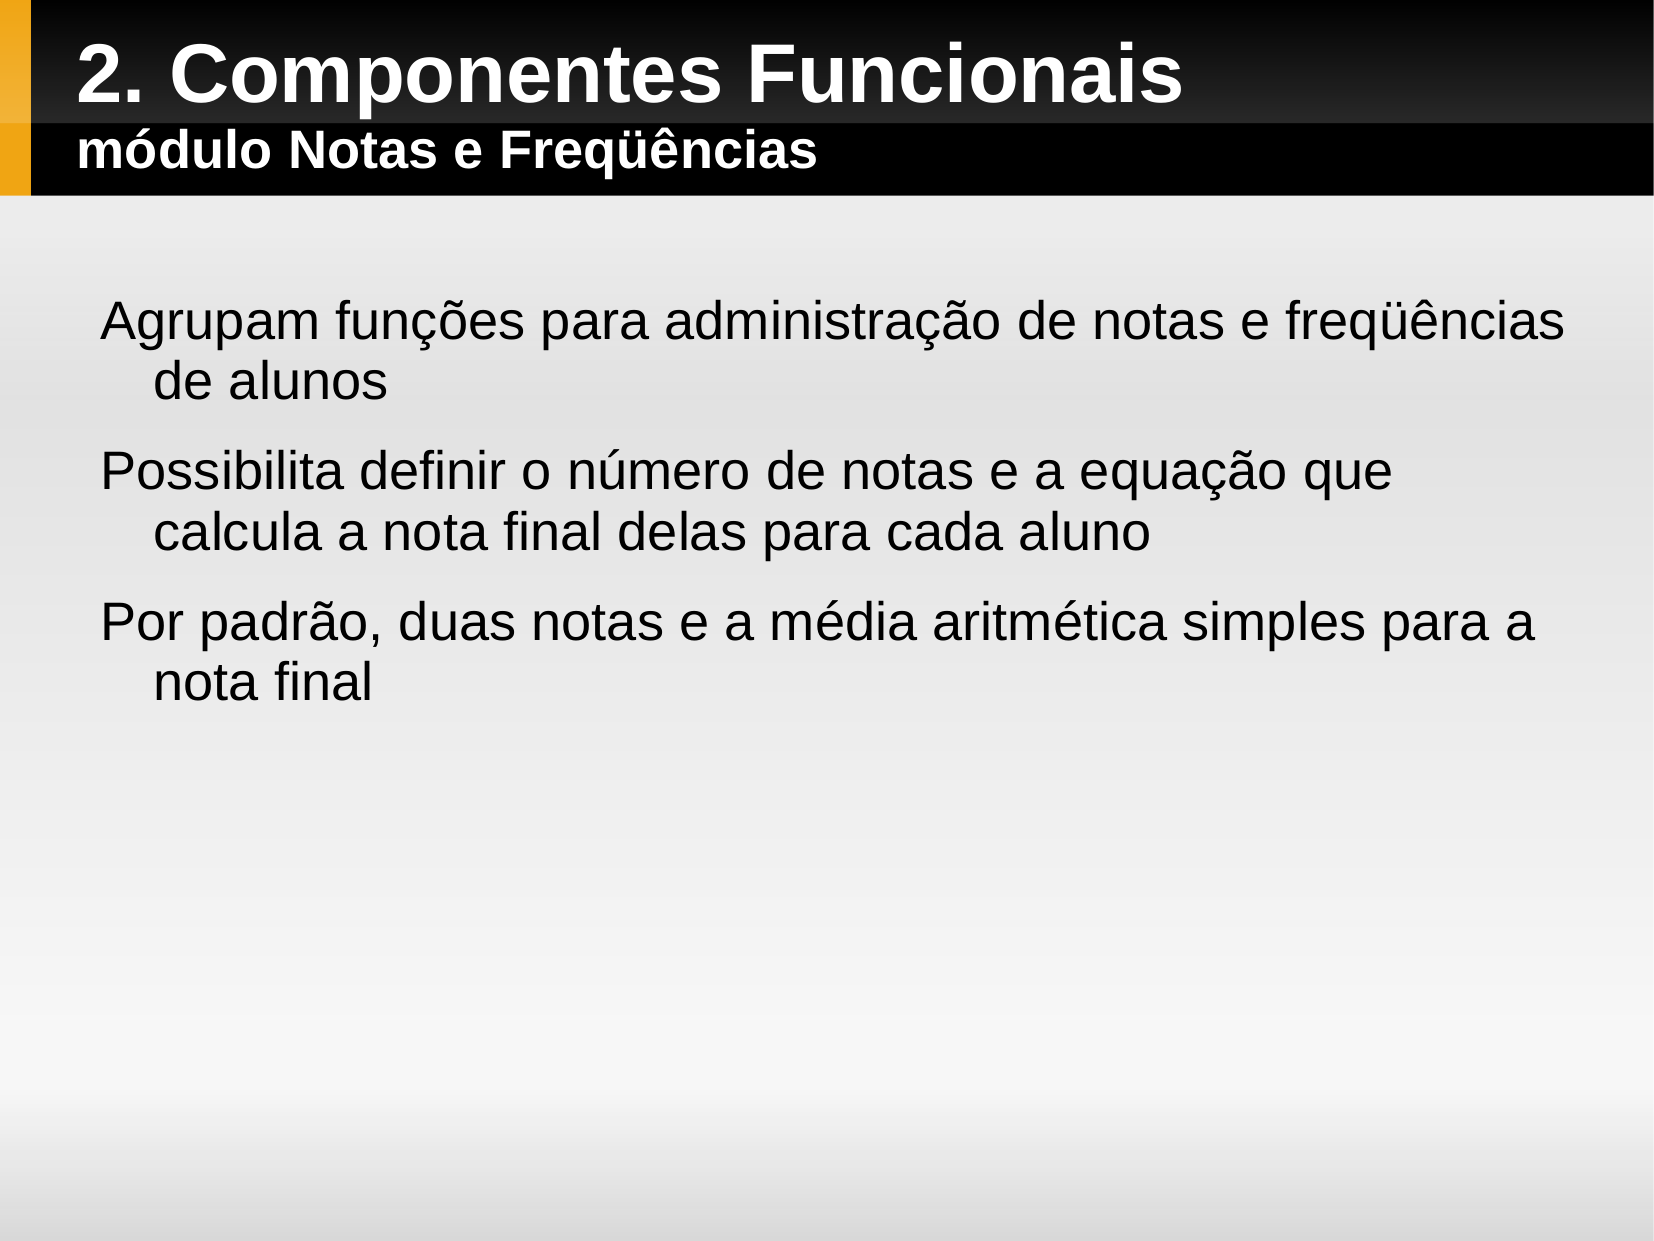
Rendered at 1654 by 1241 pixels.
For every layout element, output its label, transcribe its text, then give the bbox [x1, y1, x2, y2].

list Agrupam funções para administração de notas e freqüências de alunos Possibilita definir o número de notas e a equação que calcula a nota final delas para cada aluno Por padrão, duas notas e a média aritmética simples para a nota final [82, 290, 1571, 1109]
picture [0, 0, 1654, 1241]
title 2. Componentes Funcionais módulo Notas e Freqüências [76, 0, 1565, 208]
